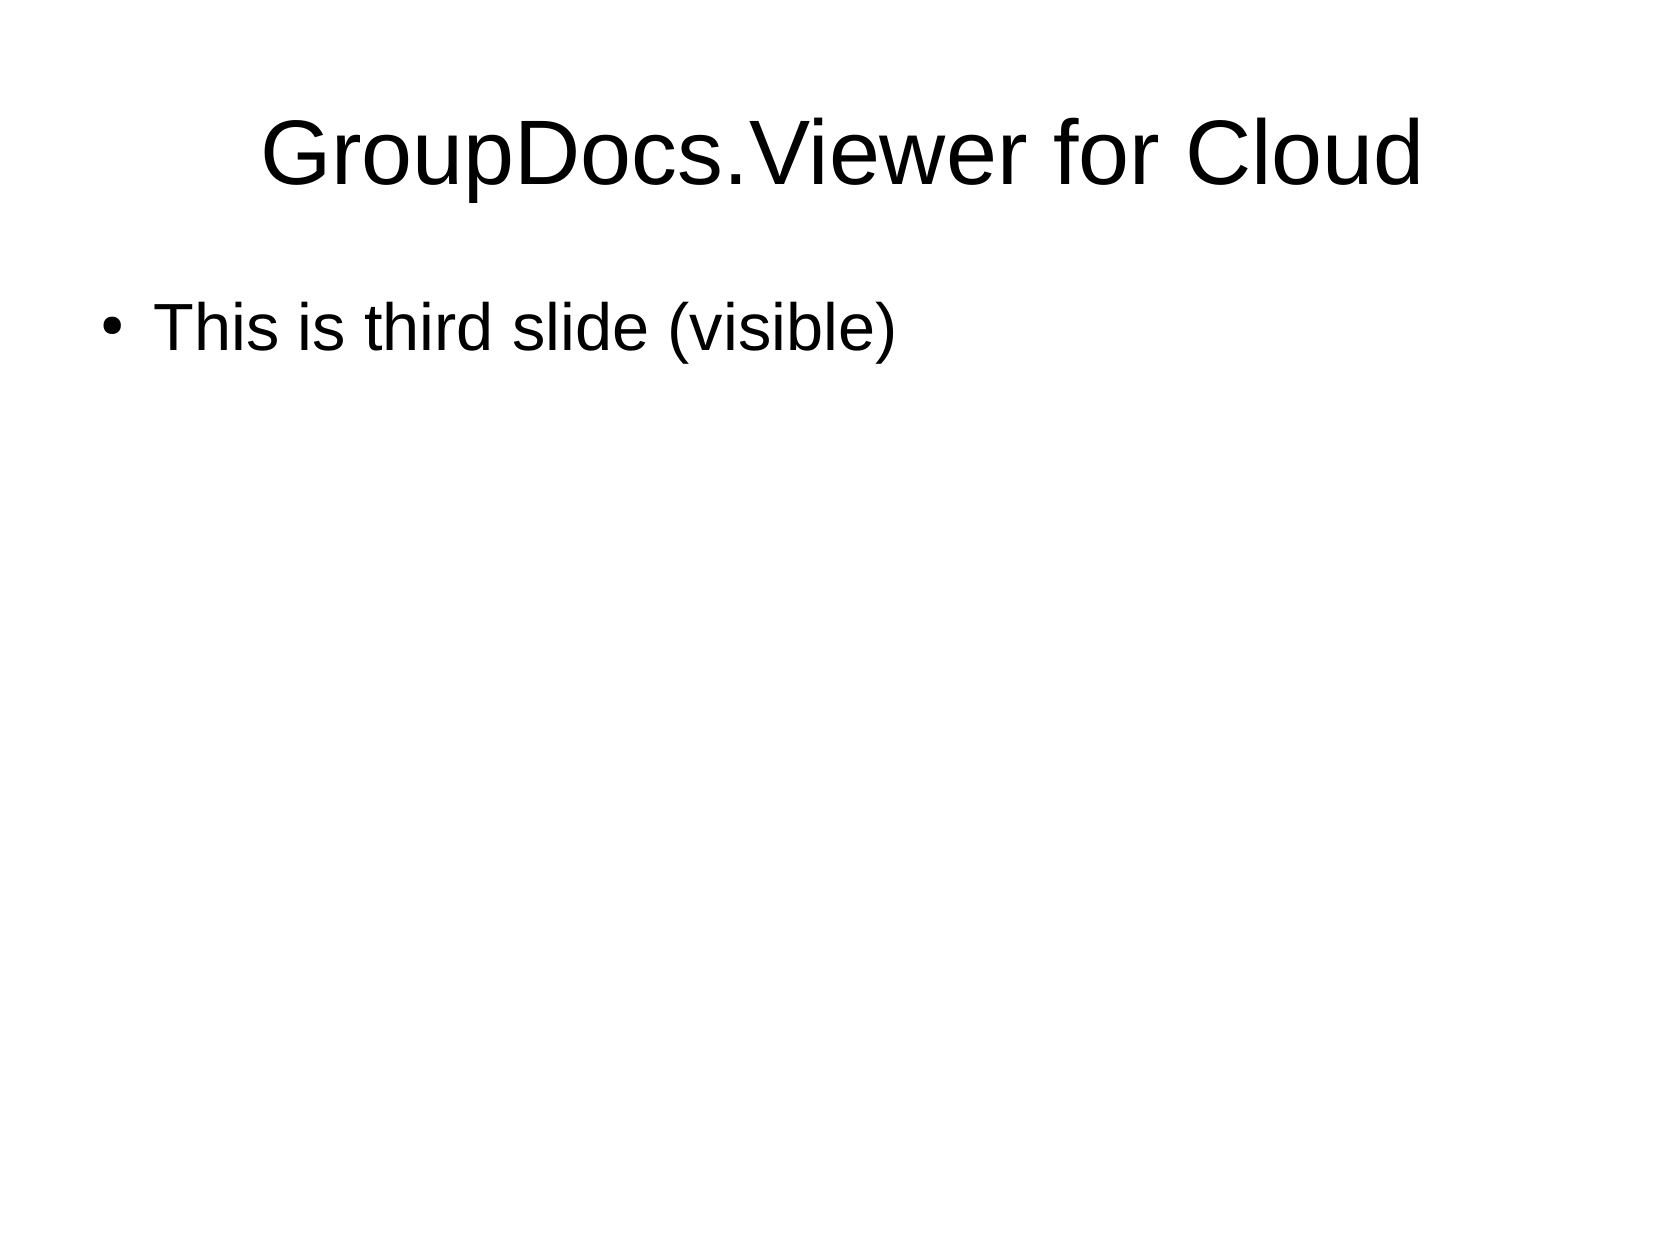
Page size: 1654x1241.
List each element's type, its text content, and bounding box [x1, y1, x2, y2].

title GroupDocs.Viewer for Cloud [82, 49, 1571, 257]
list This is third slide (visible) [82, 290, 1571, 1010]
